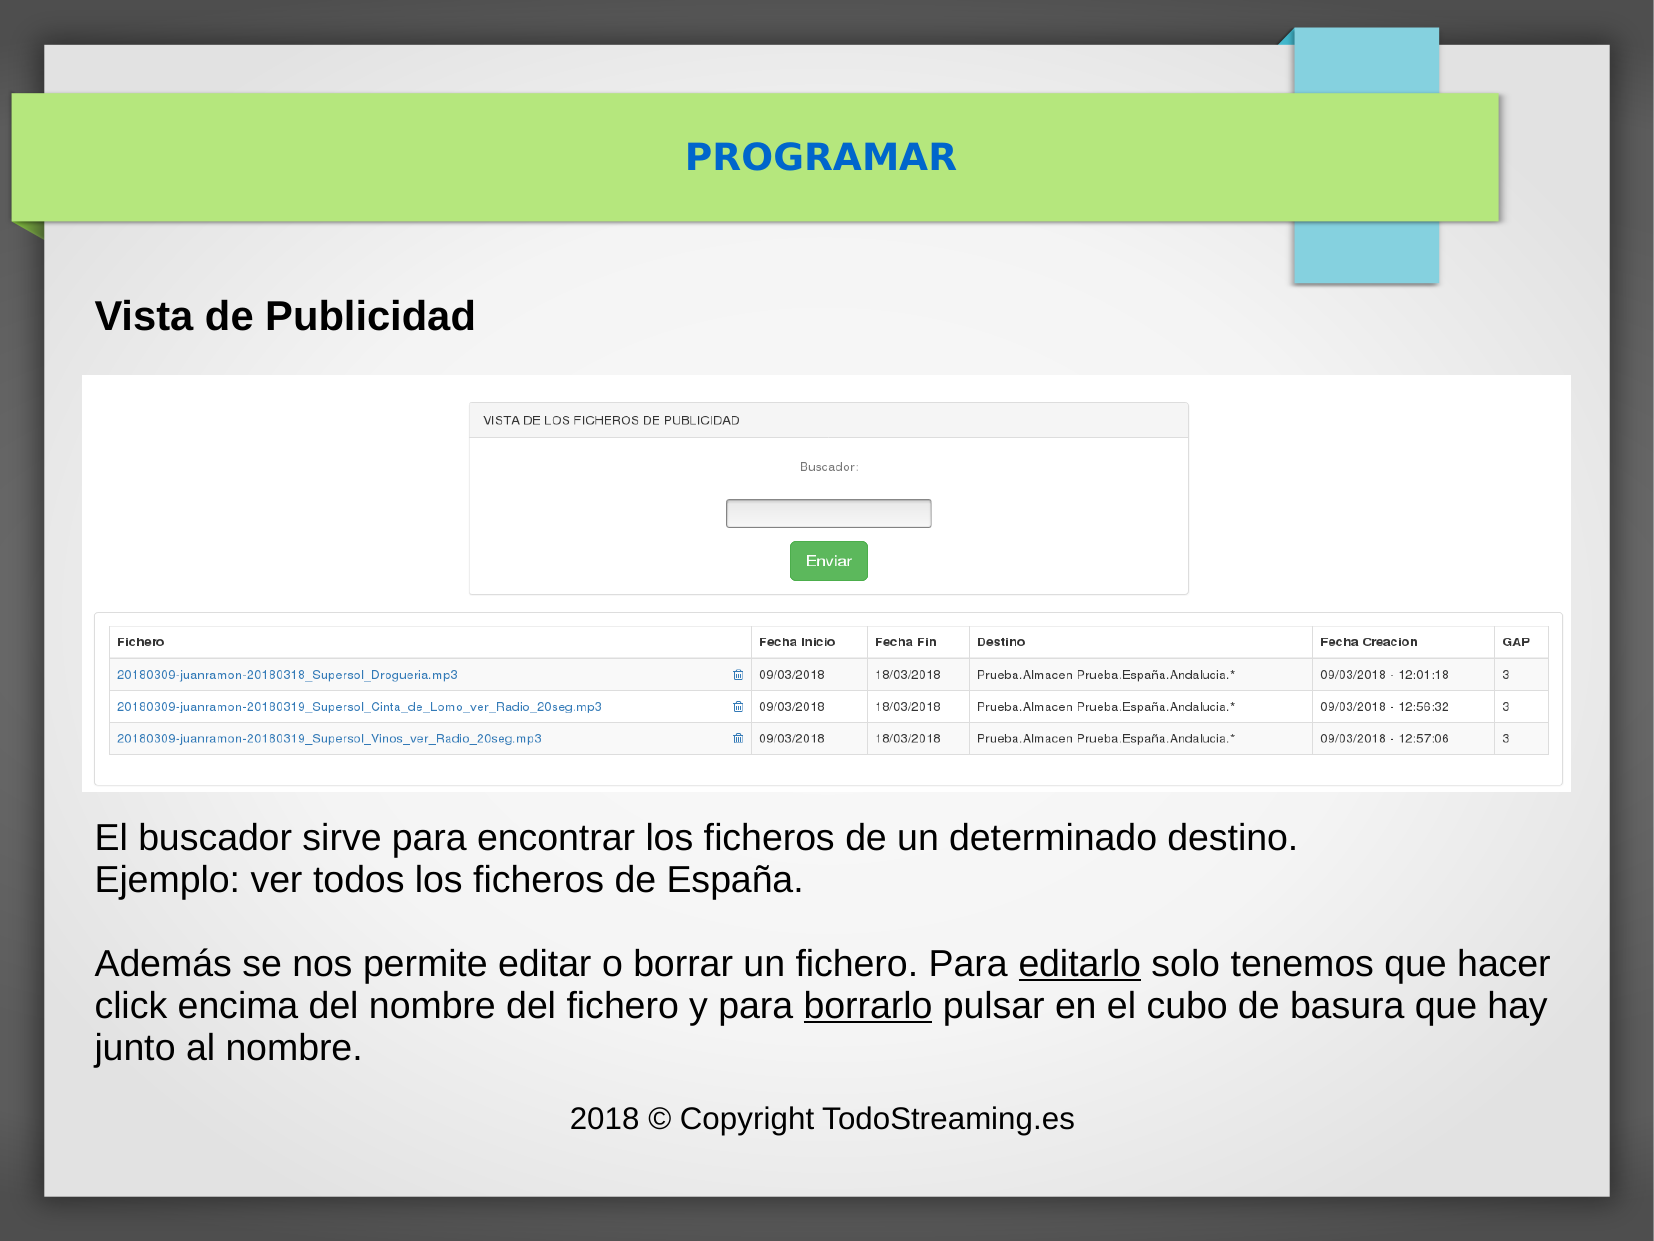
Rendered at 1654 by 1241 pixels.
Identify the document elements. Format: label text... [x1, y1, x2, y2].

text_box Vista de Publicidad [94, 269, 579, 363]
text_box 2018 © Copyright TodoStreaming.es [555, 1094, 1099, 1146]
text_box El buscador sirve para encontrar los ficheros de un determinado destino. Ejemplo: ver todos los ficheros de España. Además se nos permite editar o borrar un fichero. Para editarlo solo tenemos que hacer click encima del nombre del fichero y para borrarlo pulsar en el cubo de basura que hay junto al nombre. [94, 816, 1571, 1069]
title PROGRAMAR [685, 113, 969, 201]
picture [0, 0, 1654, 1241]
